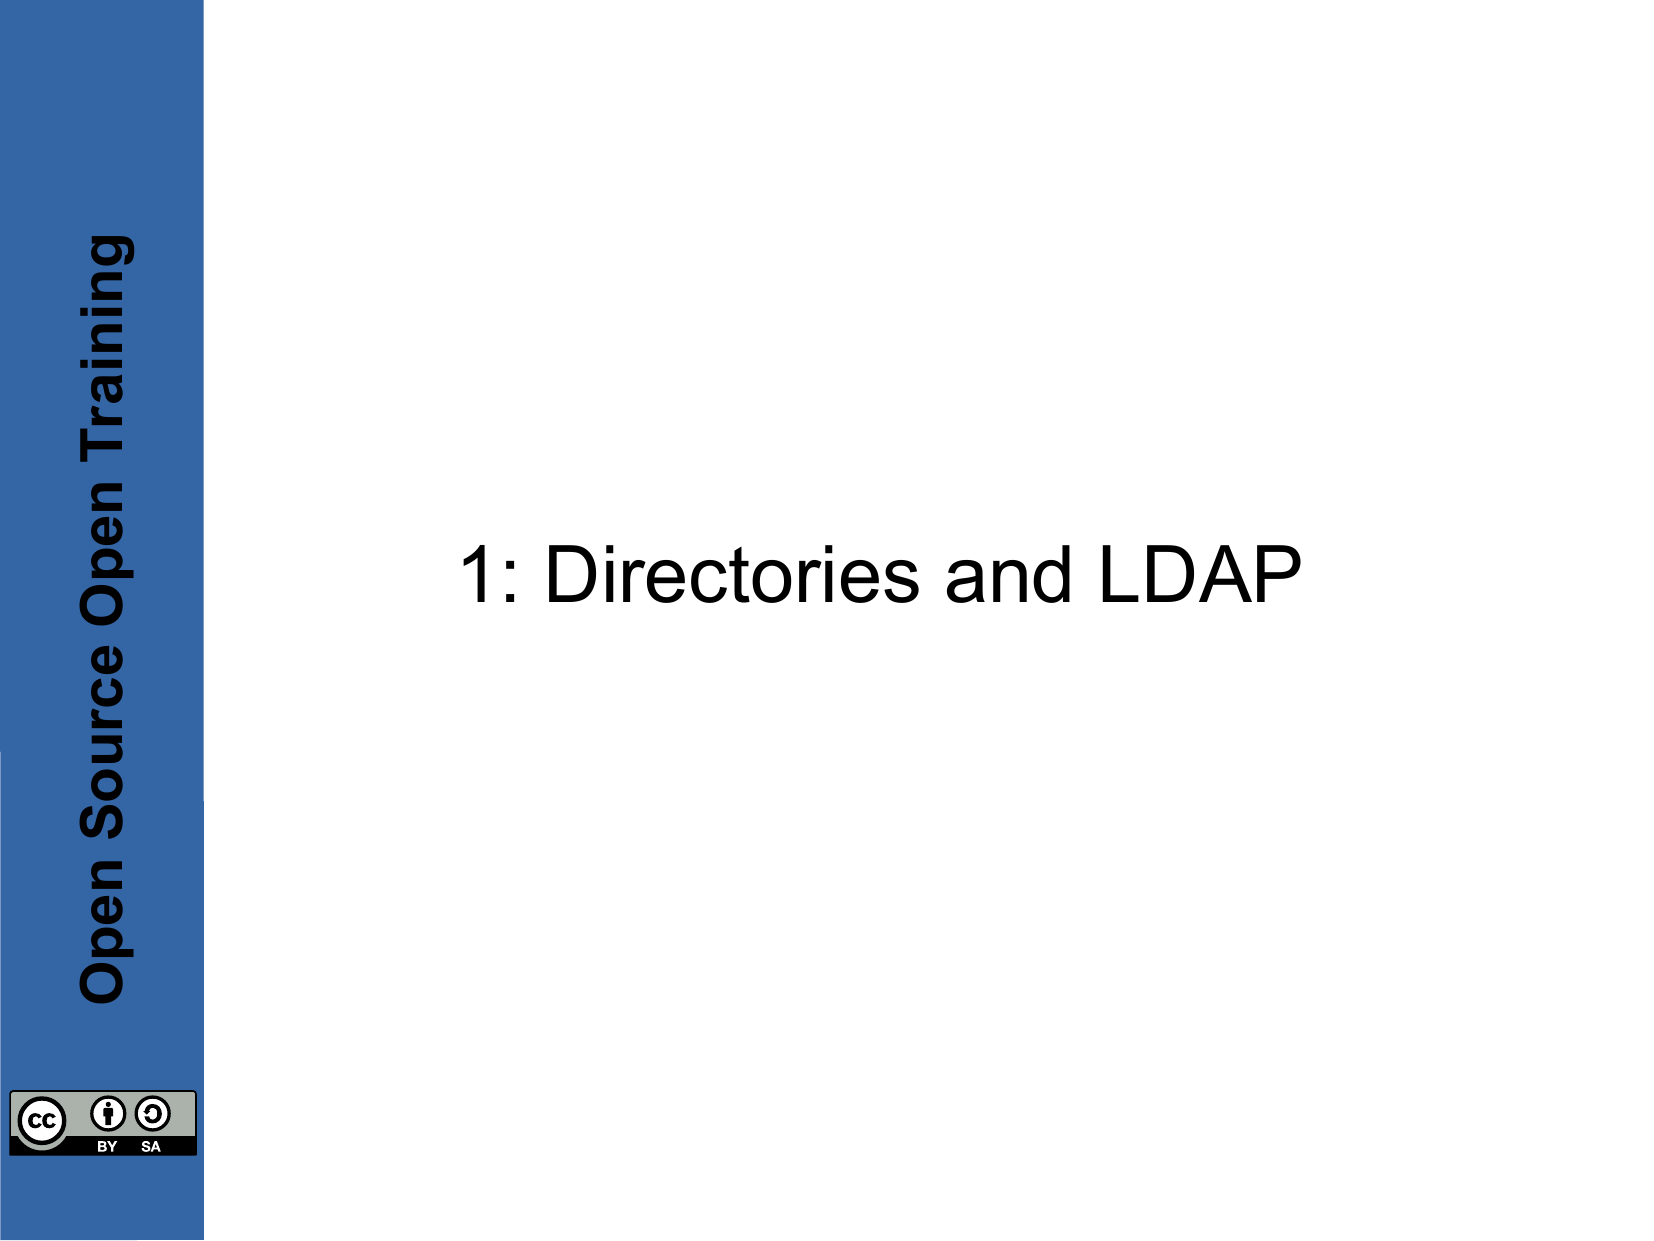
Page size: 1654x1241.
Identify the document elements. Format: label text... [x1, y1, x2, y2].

title 1: Directories and LDAP [227, 470, 1534, 679]
